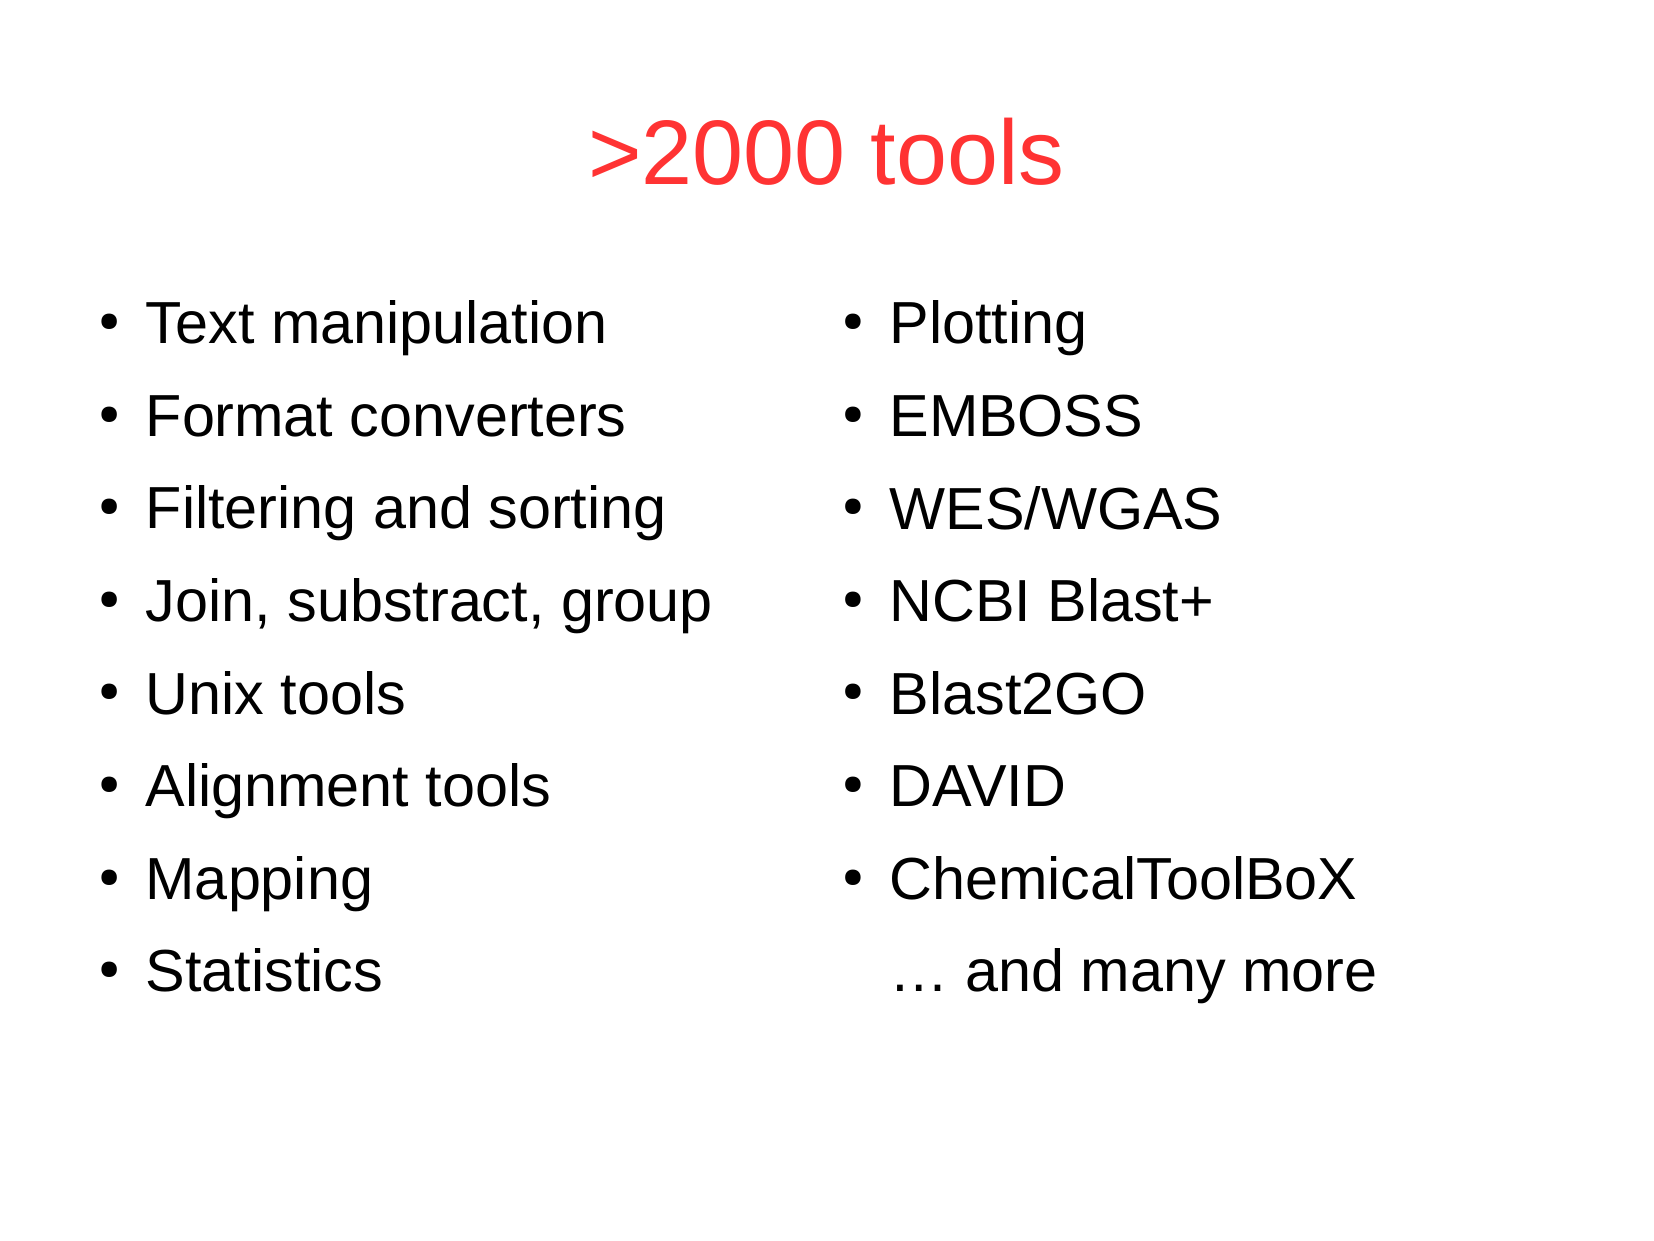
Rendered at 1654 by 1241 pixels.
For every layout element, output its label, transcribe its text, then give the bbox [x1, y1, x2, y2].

title >2000 tools [82, 49, 1571, 257]
list Text manipulation Format converters Filtering and sorting Join, substract, group Unix tools Alignment tools Mapping Statistics [82, 290, 751, 1010]
list Plotting EMBOSS WES/WGAS NCBI Blast+ Blast2GO DAVID ChemicalToolBoX … and many more [826, 290, 1495, 1010]
